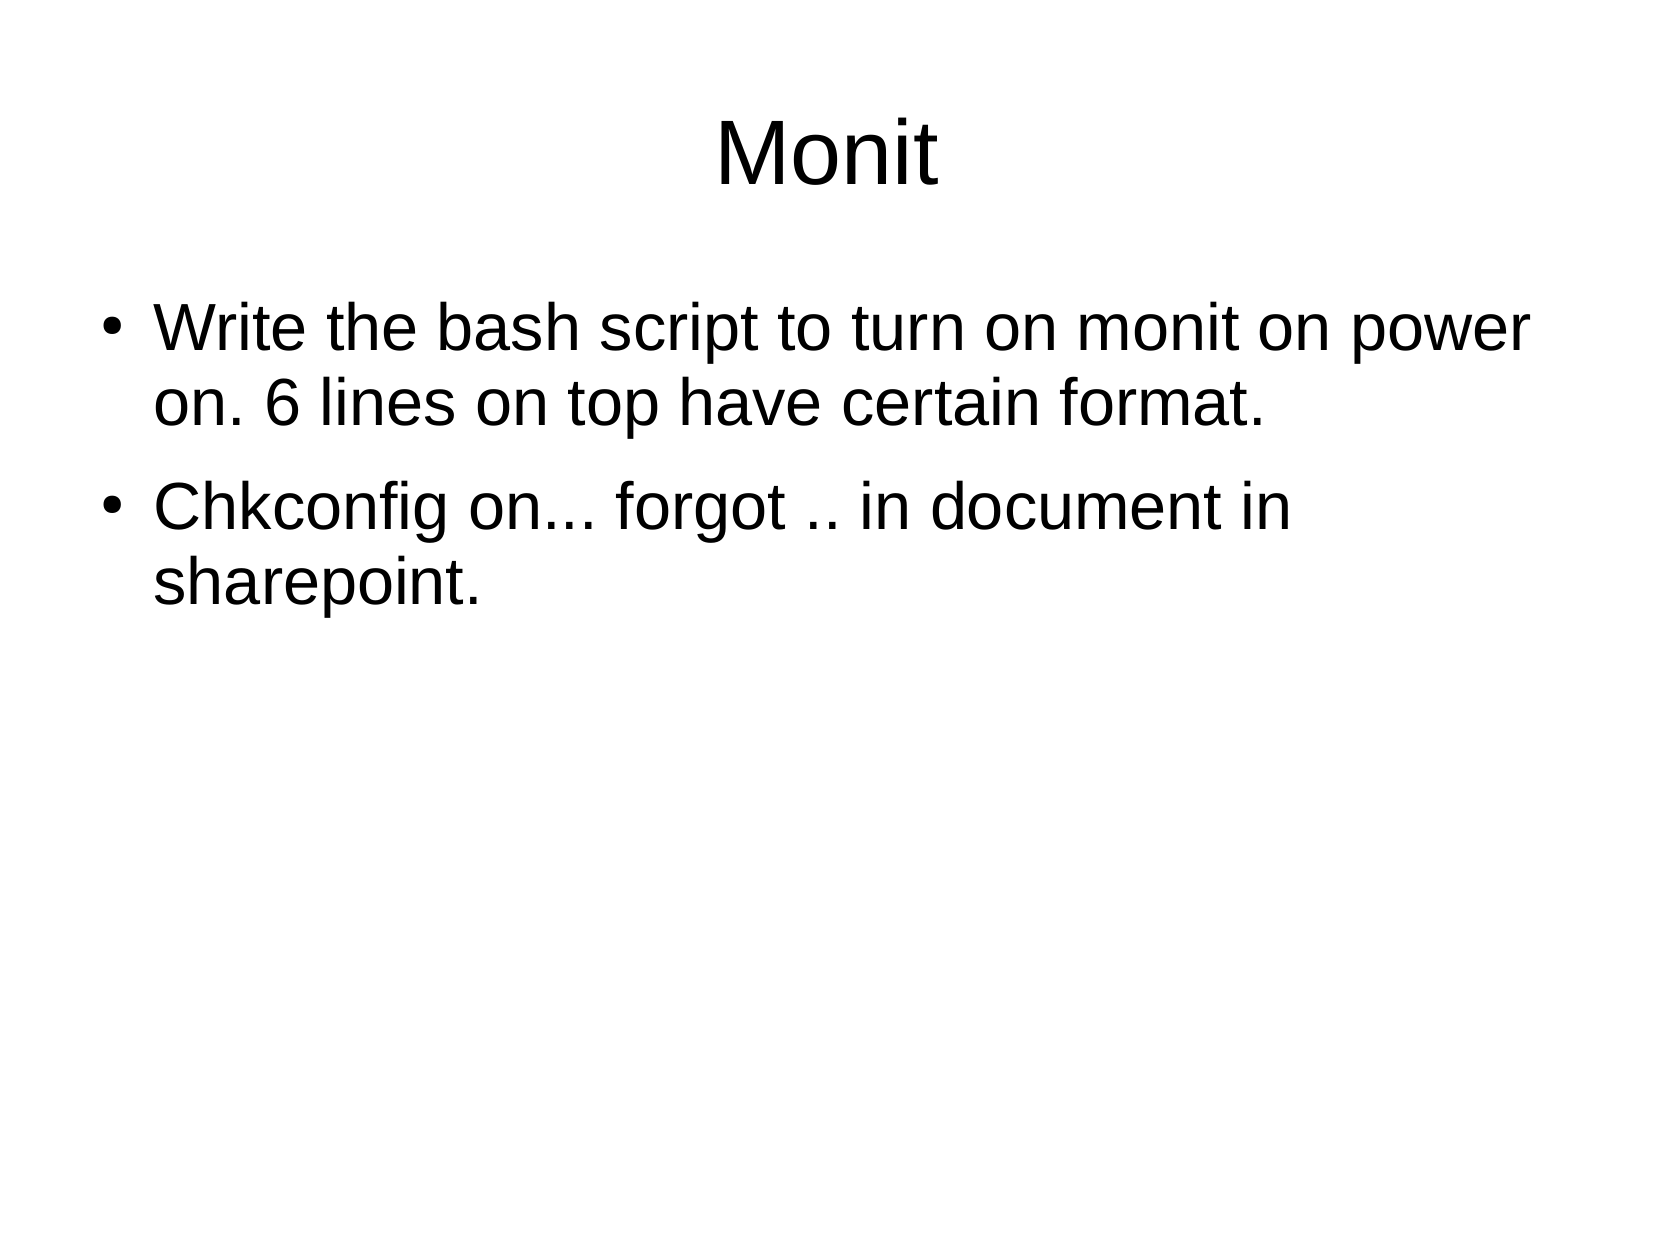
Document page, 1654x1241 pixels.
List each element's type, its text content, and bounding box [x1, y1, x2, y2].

list Write the bash script to turn on monit on power on. 6 lines on top have certain format. Chkconfig on... forgot .. in document in sharepoint. [82, 290, 1571, 1010]
title Monit [82, 49, 1571, 257]
